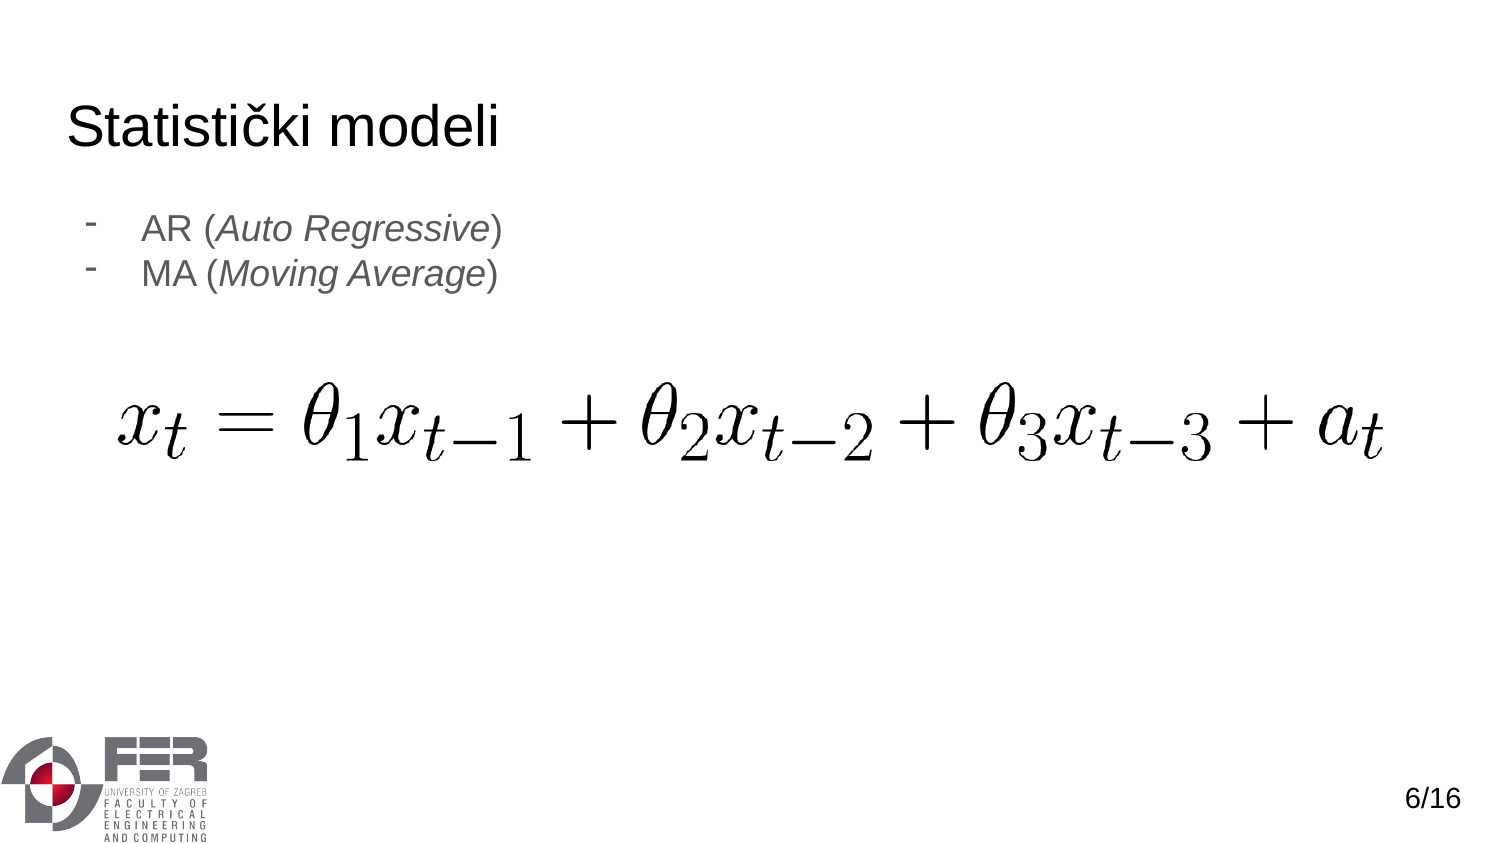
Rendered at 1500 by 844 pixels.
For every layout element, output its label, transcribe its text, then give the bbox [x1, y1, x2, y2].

picture [0, 736, 208, 844]
slide_number <number>/16 [1389, 764, 1480, 830]
title Statistički modeli [51, 72, 1449, 167]
picture [117, 382, 1383, 461]
list AR (Auto Regressive) MA (Moving Average) [51, 189, 1449, 750]
